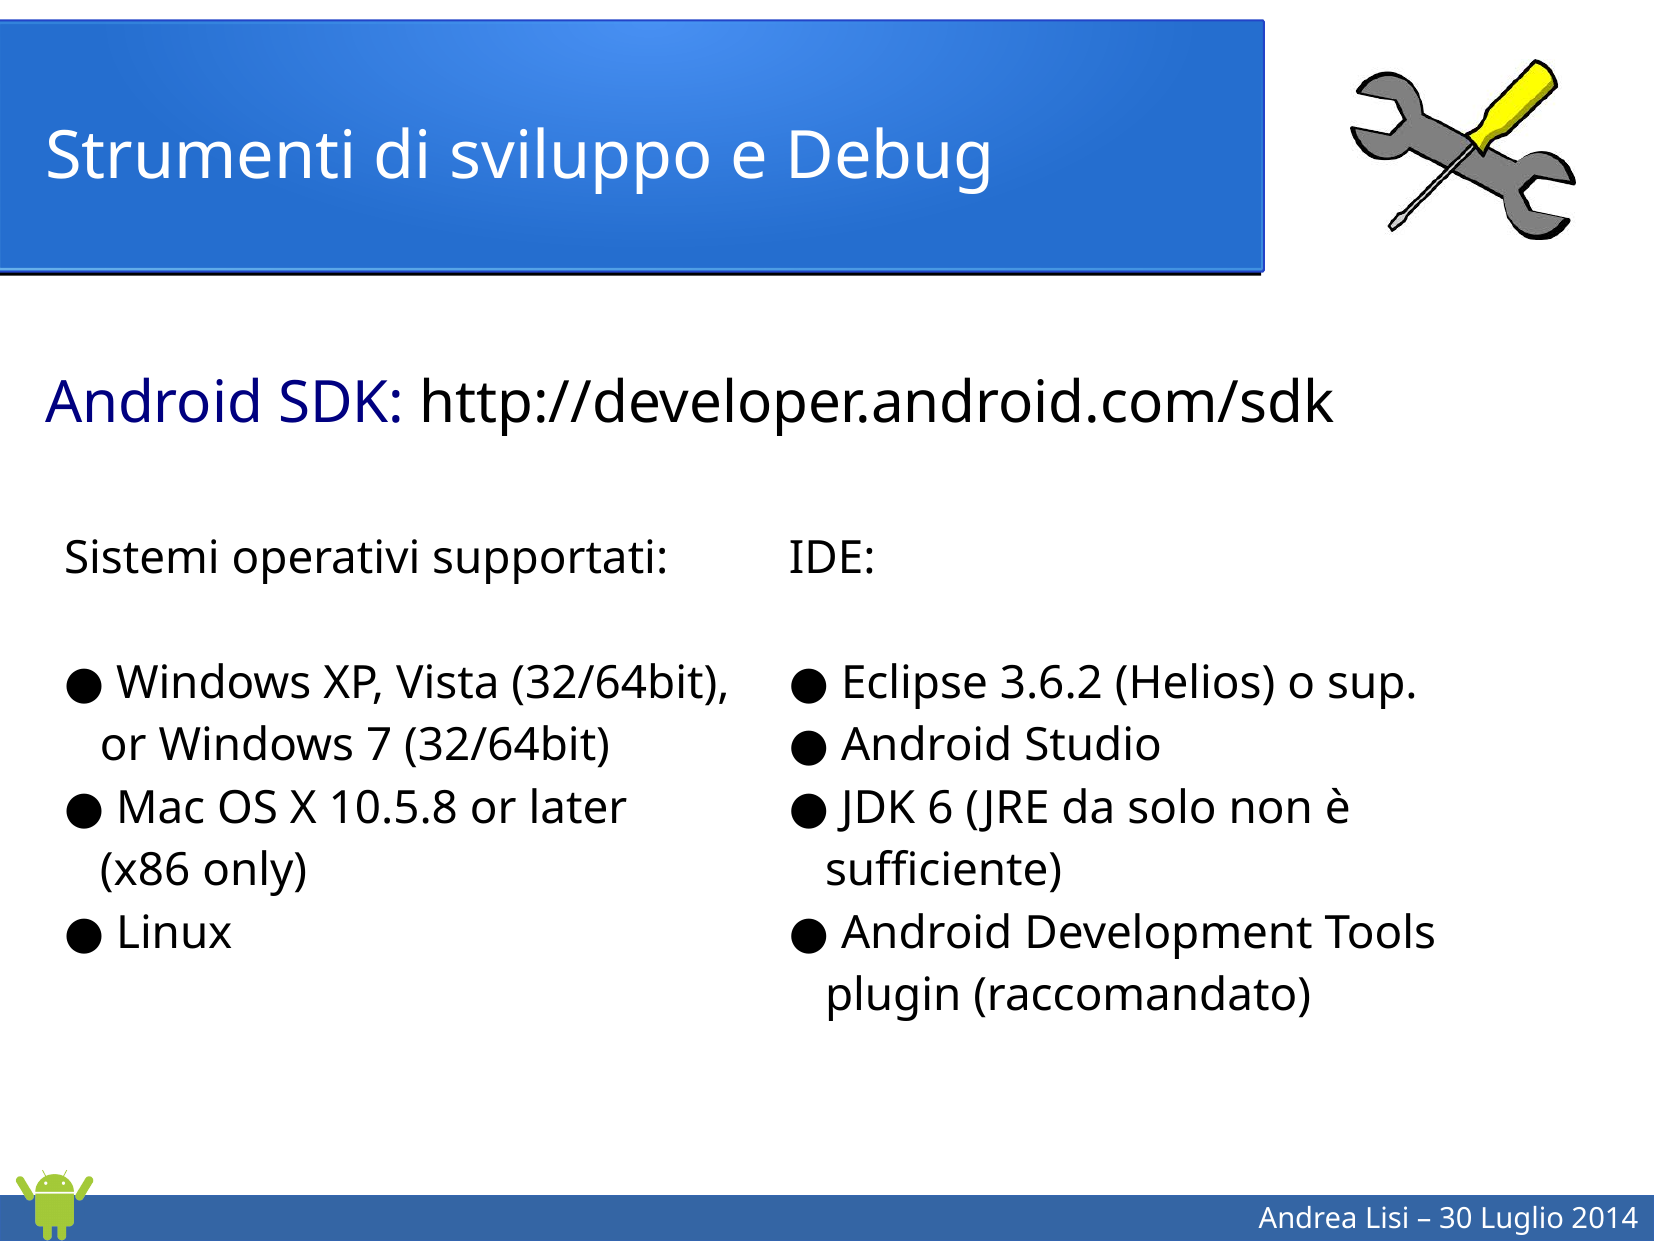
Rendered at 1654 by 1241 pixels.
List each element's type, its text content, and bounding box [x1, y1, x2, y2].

picture [9, 1167, 100, 1241]
picture [1350, 59, 1576, 241]
table_header IDE: ● Eclipse 3.6.2 (Helios) o sup. ● Android Studio ● JDK 6 (JRE da solo non è sufficiente) ● Android Development Tools plugin (raccomandato) [783, 518, 1541, 1159]
text_box Andrea Lisi – 30 Luglio 2014 [100, 1195, 1654, 1241]
title Strumenti di sviluppo e Debug [45, 49, 1250, 257]
table_header Sistemi operativi supportati: ● Windows XP, Vista (32/64bit), or Windows 7 (32/64bit) ● Mac OS X 10.5.8 or later (x86 only) ● Linux [59, 519, 783, 1159]
text_box Android SDK: http://developer.android.com/sdk [45, 360, 1621, 1156]
